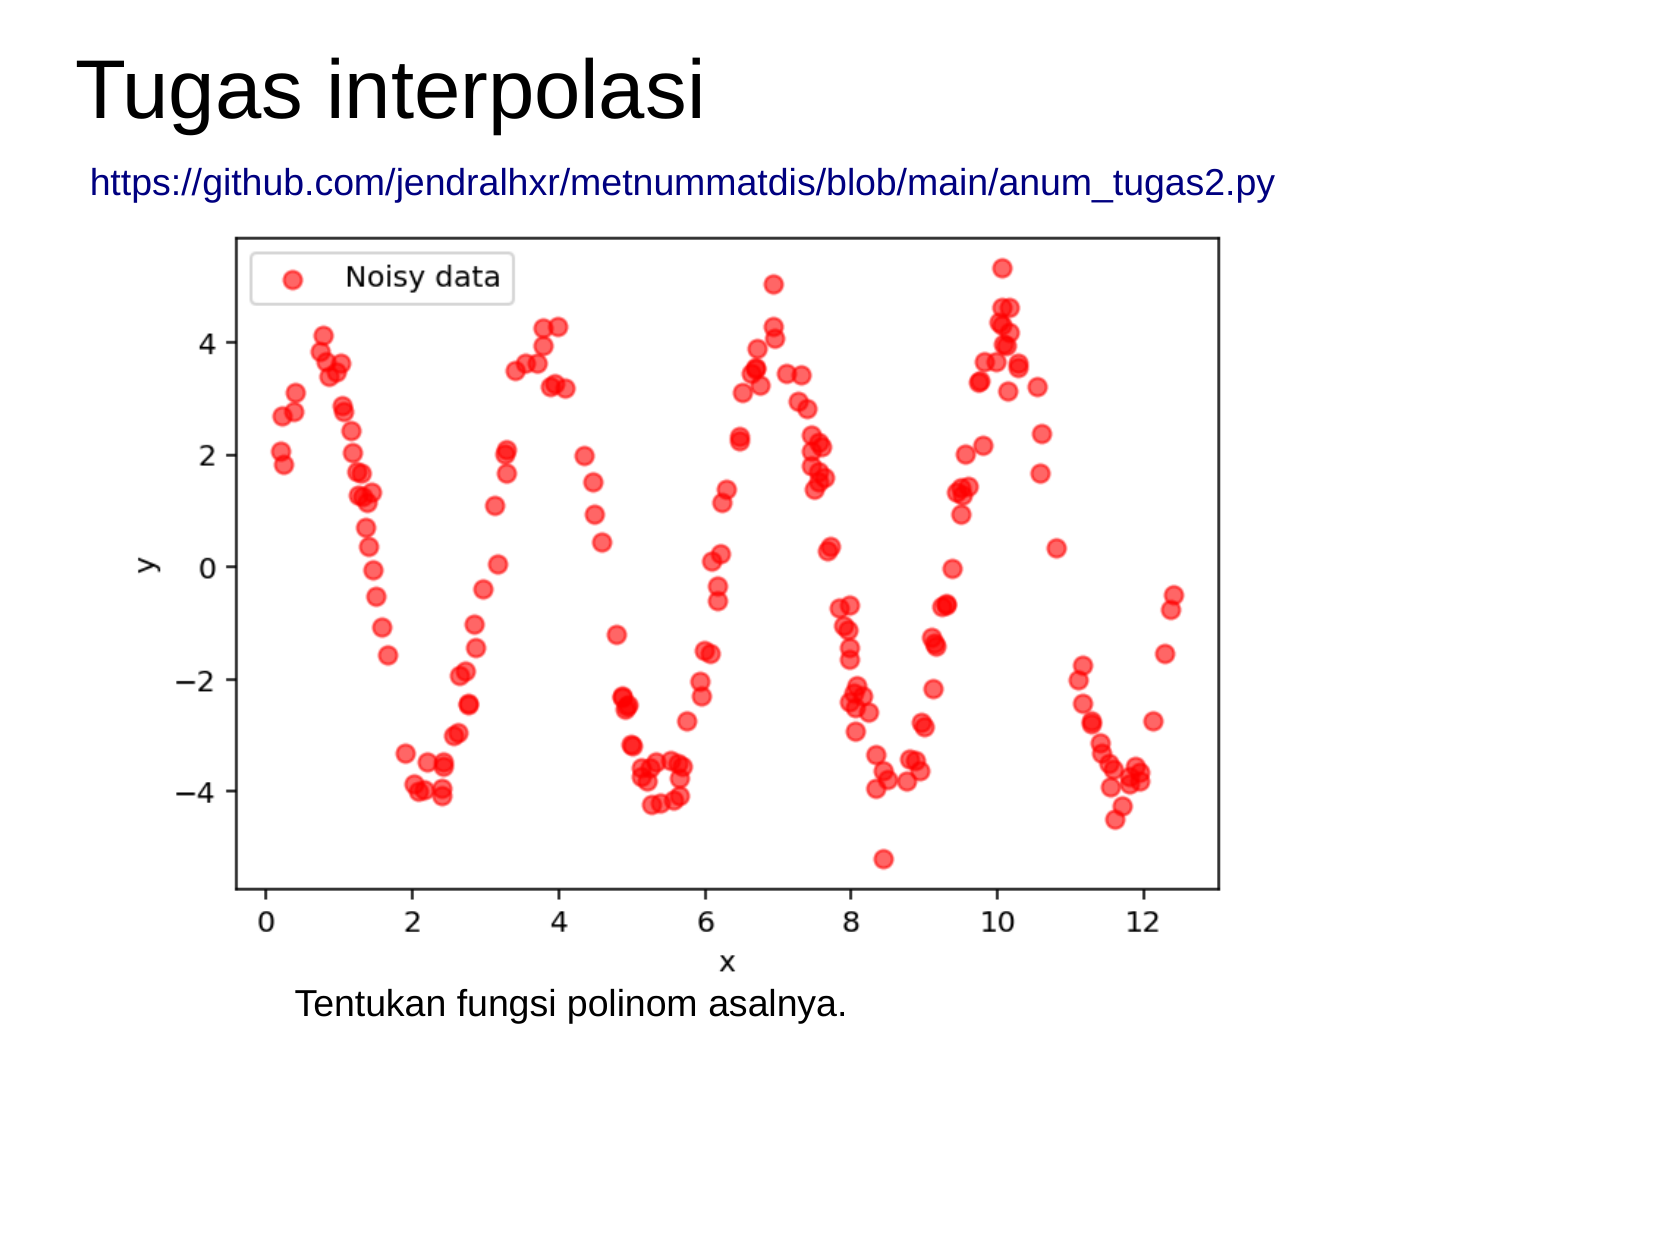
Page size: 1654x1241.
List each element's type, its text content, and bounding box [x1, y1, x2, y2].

picture [112, 218, 1238, 999]
title Tugas interpolasi [75, 43, 1564, 137]
text_box Tentukan fungsi polinom asalnya. [279, 975, 863, 1032]
text_box https://github.com/jendralhxr/metnummatdis/blob/main/anum_tugas2.py [75, 154, 1291, 212]
